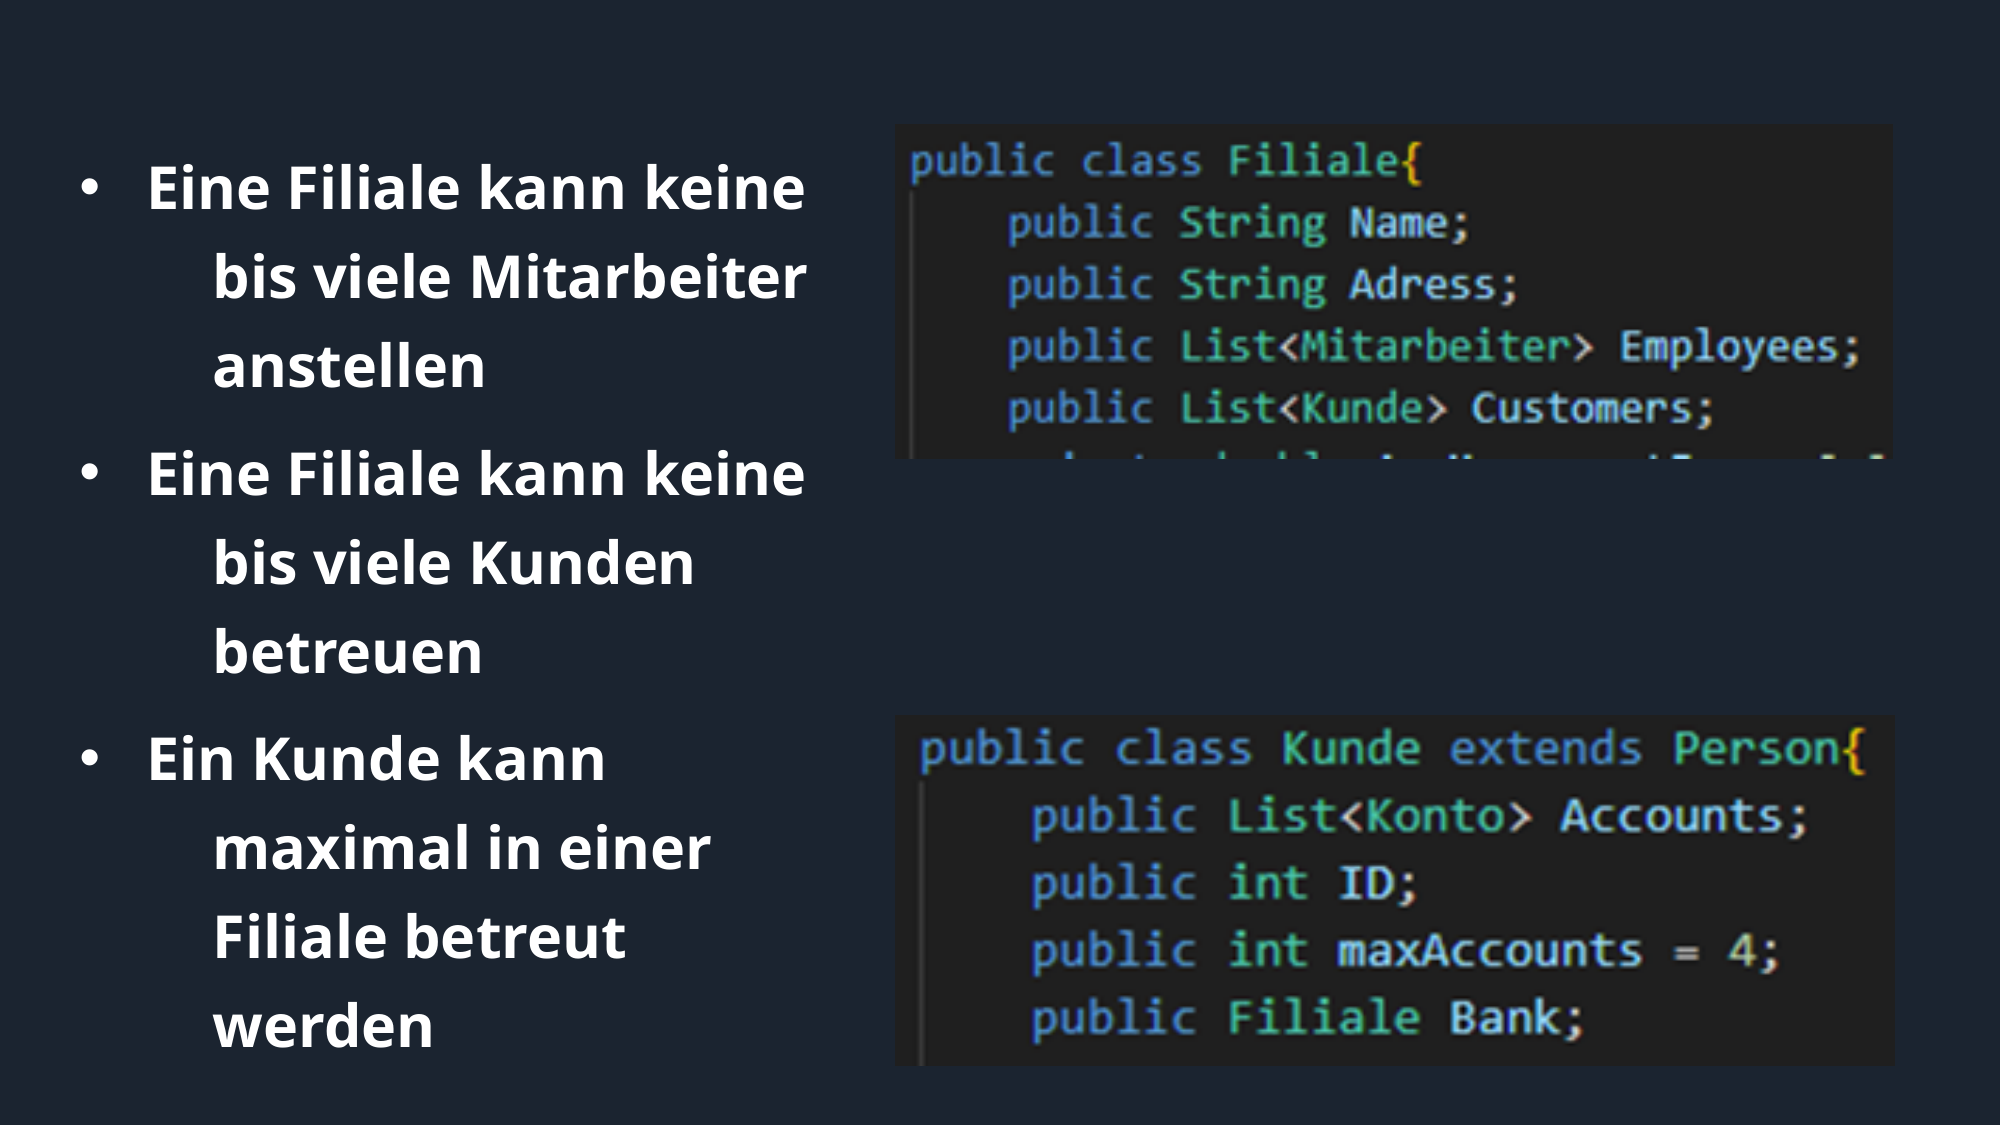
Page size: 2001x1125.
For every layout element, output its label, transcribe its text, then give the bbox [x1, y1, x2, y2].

text_box Eine Filiale kann keine bis viele Mitarbeiter anstellen Eine Filiale kann keine bis viele Kunden betreuen Ein Kunde kann maximal in einer Filiale betreut werden [64, 125, 849, 1074]
picture [895, 715, 1895, 1066]
picture [895, 124, 1893, 459]
